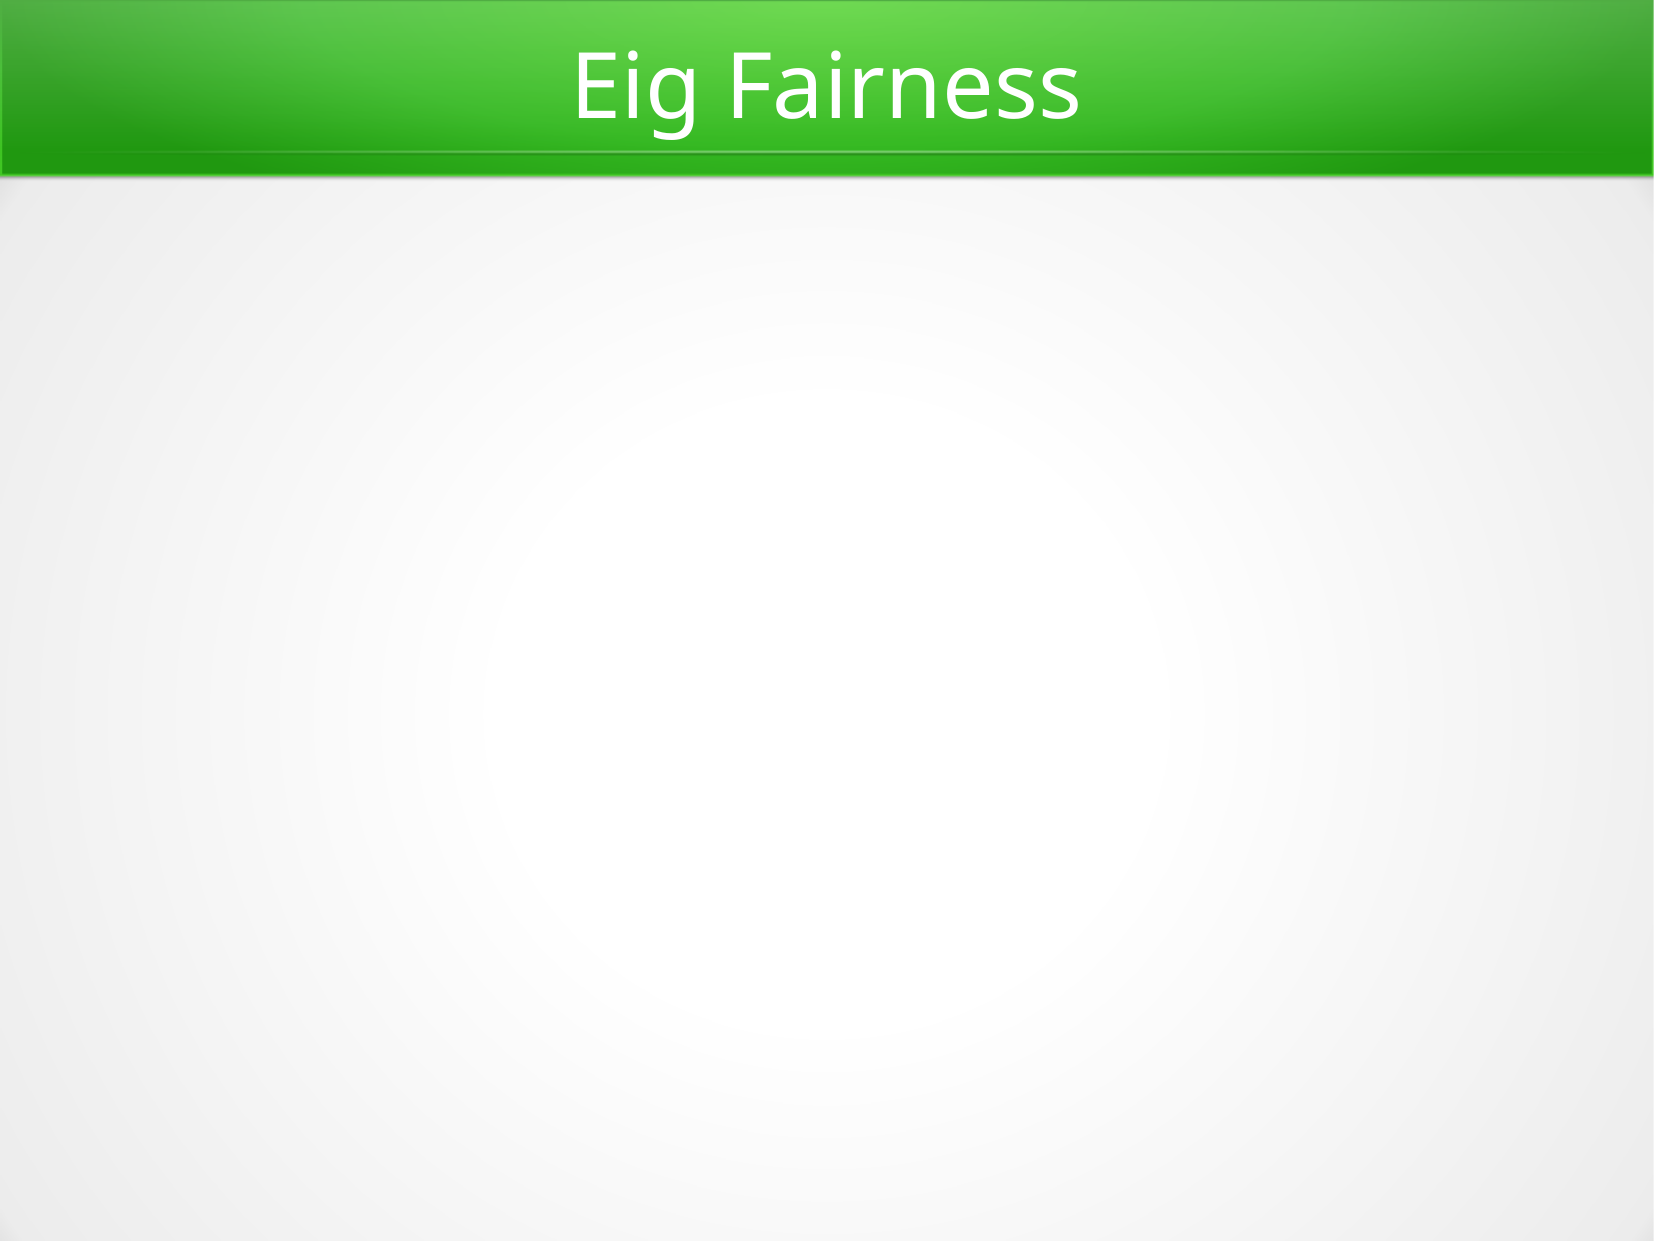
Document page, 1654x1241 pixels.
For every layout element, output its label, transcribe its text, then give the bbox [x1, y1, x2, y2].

picture [0, 0, 1654, 1241]
title Eig Fairness [82, 11, 1571, 154]
